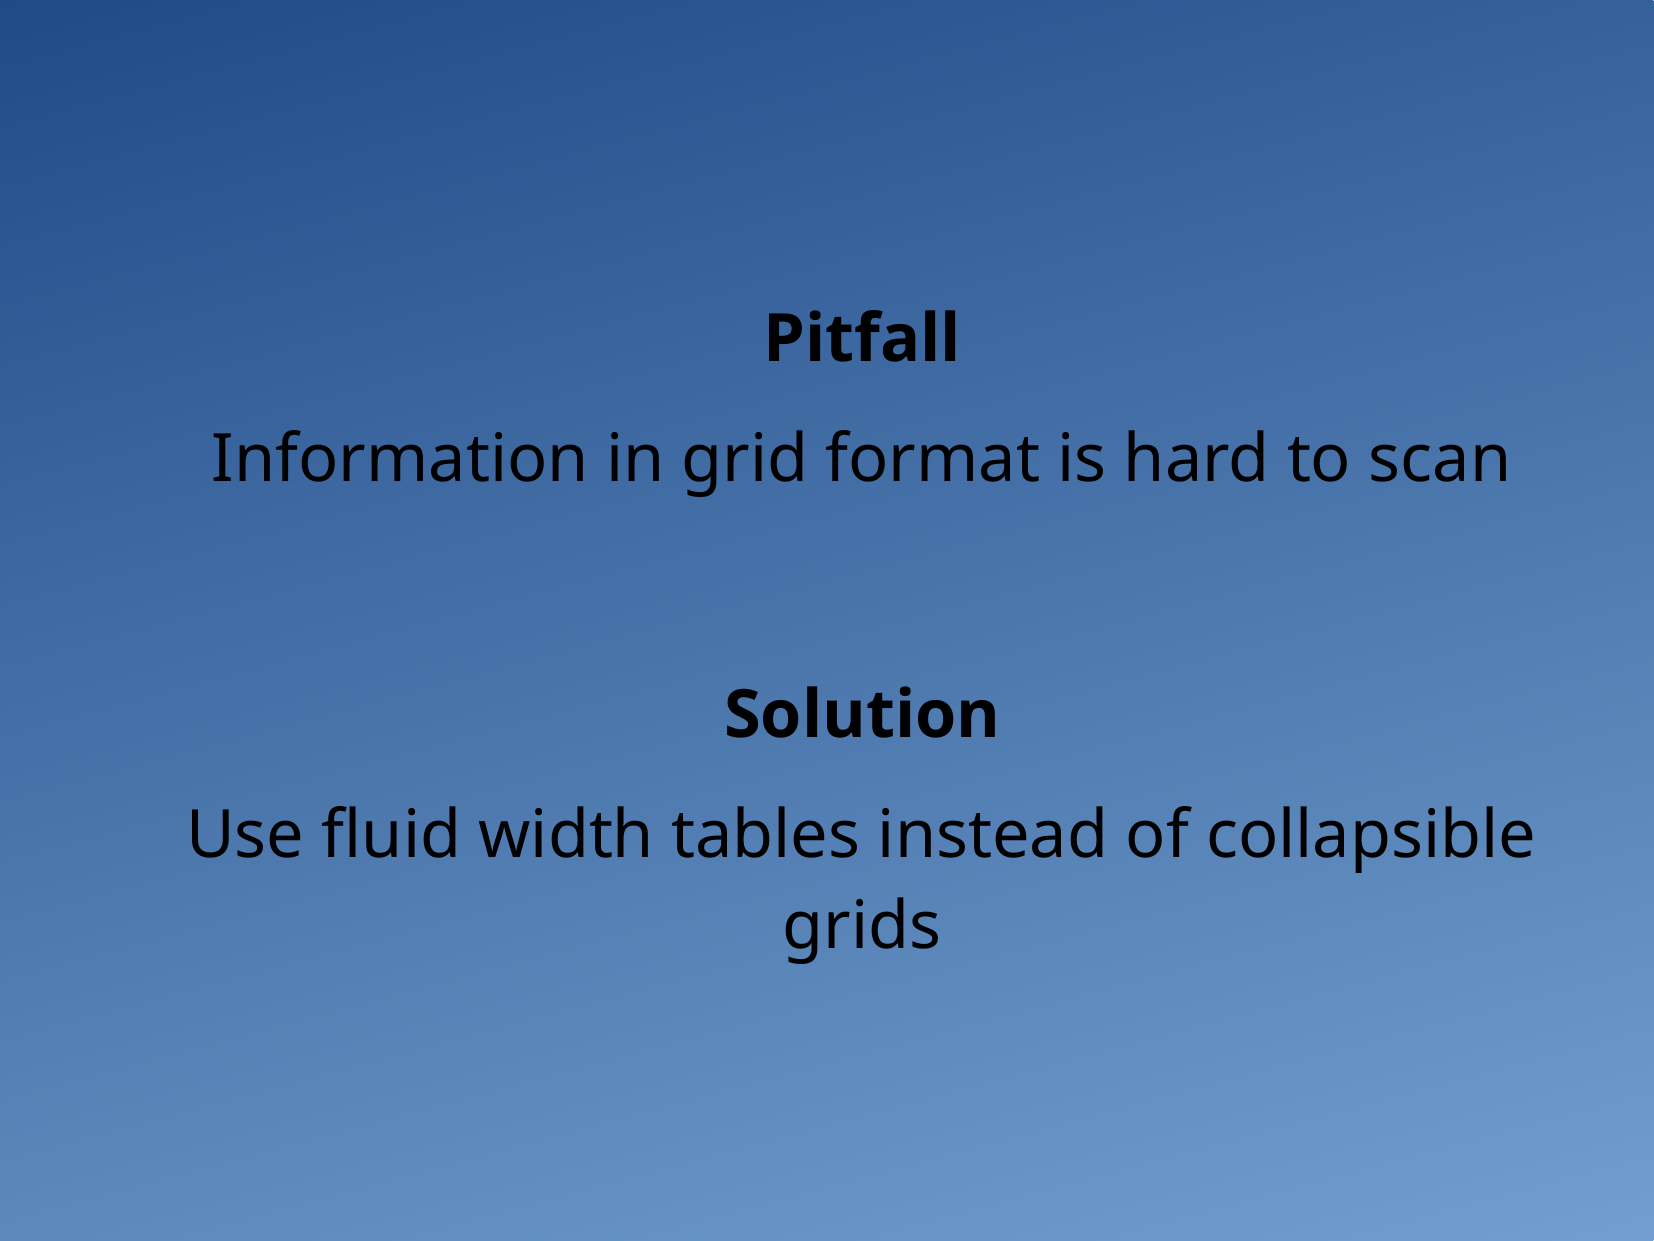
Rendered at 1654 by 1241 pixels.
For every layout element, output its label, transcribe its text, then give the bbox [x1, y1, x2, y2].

list Solution Use fluid width tables instead of collapsible grids [82, 665, 1571, 1009]
list Pitfall Information in grid format is hard to scan [82, 290, 1571, 634]
